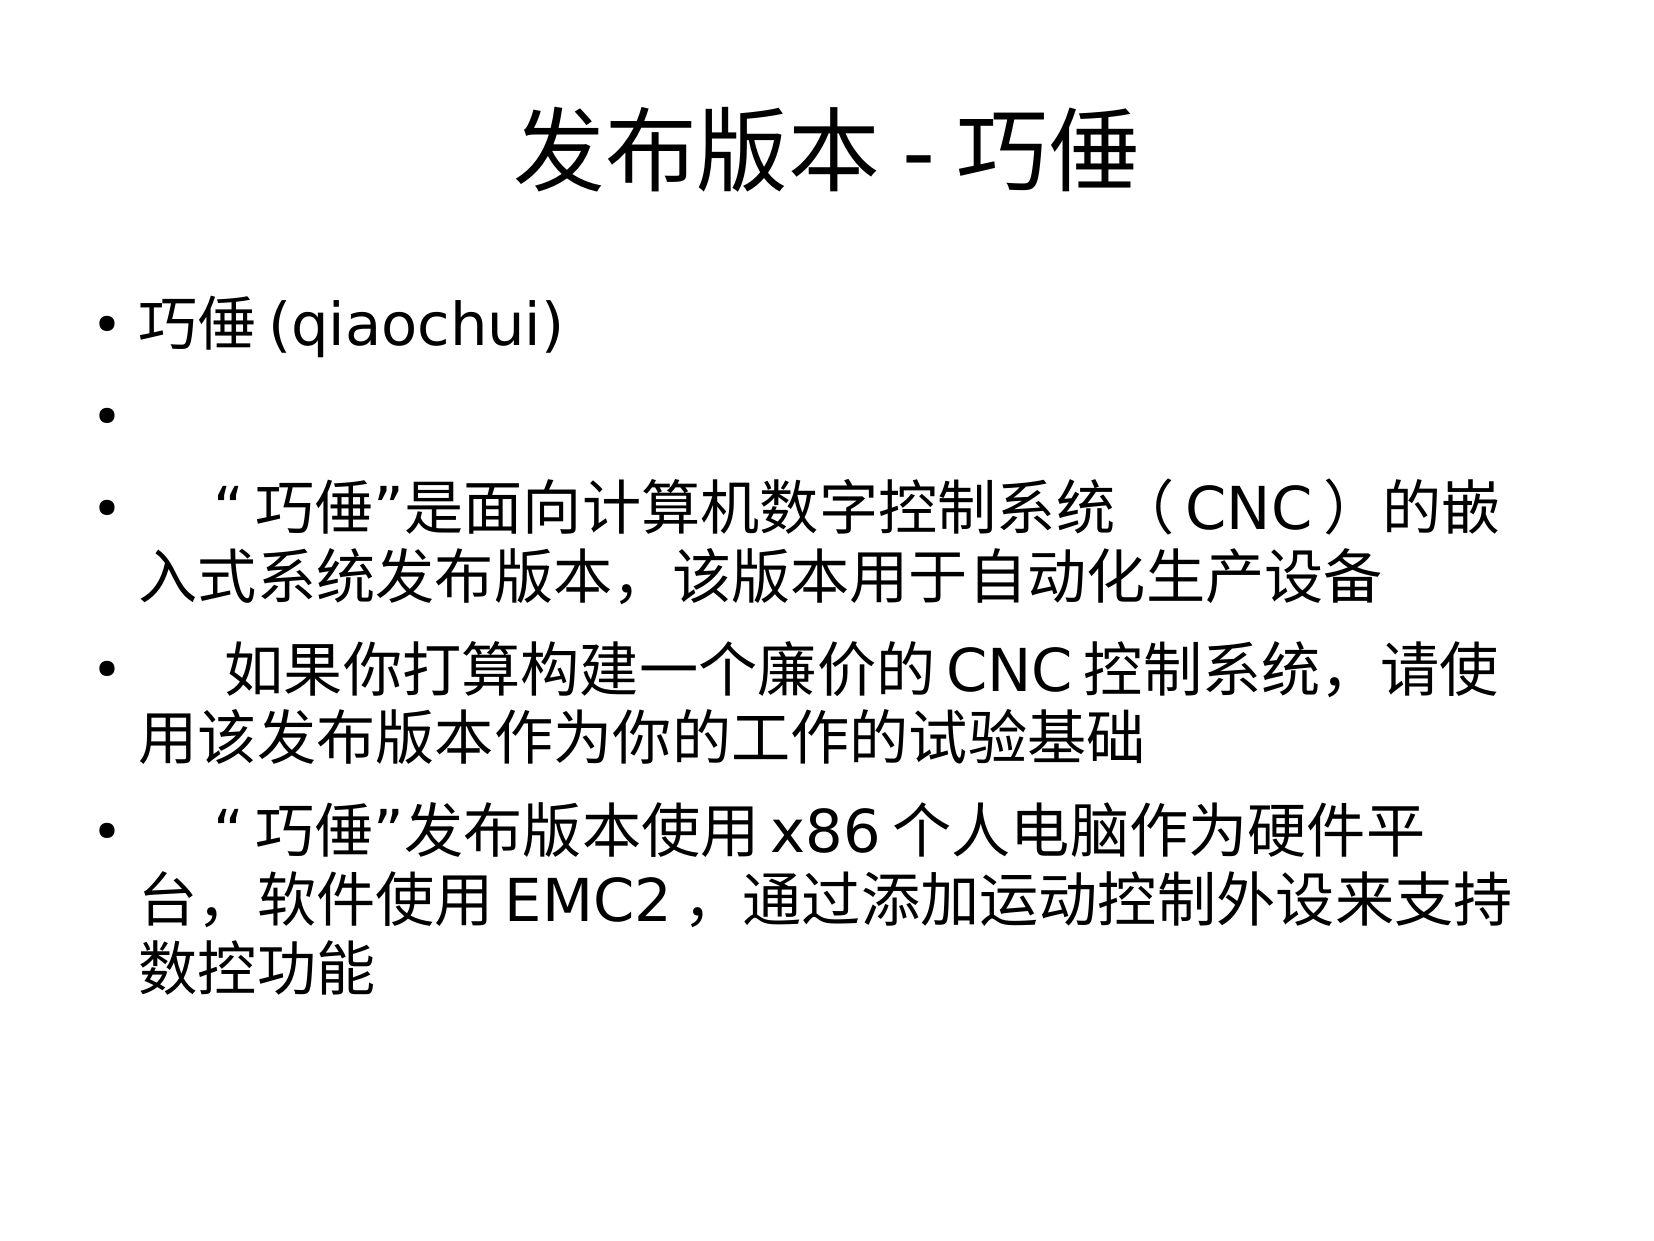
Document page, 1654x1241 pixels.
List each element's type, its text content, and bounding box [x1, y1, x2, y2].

list 巧倕(qiaochui) “巧倕”是面向计算机数字控制系统（CNC）的嵌入式系统发布版本，该版本用于自动化生产设备 如果你打算构建一个廉价的CNC控制系统，请使用该发布版本作为你的工作的试验基础 “巧倕”发布版本使用x86个人电脑作为硬件平台，软件使用EMC2，通过添加运动控制外设来支持数控功能 [82, 290, 1538, 1010]
title 发布版本-巧倕 [82, 49, 1571, 257]
